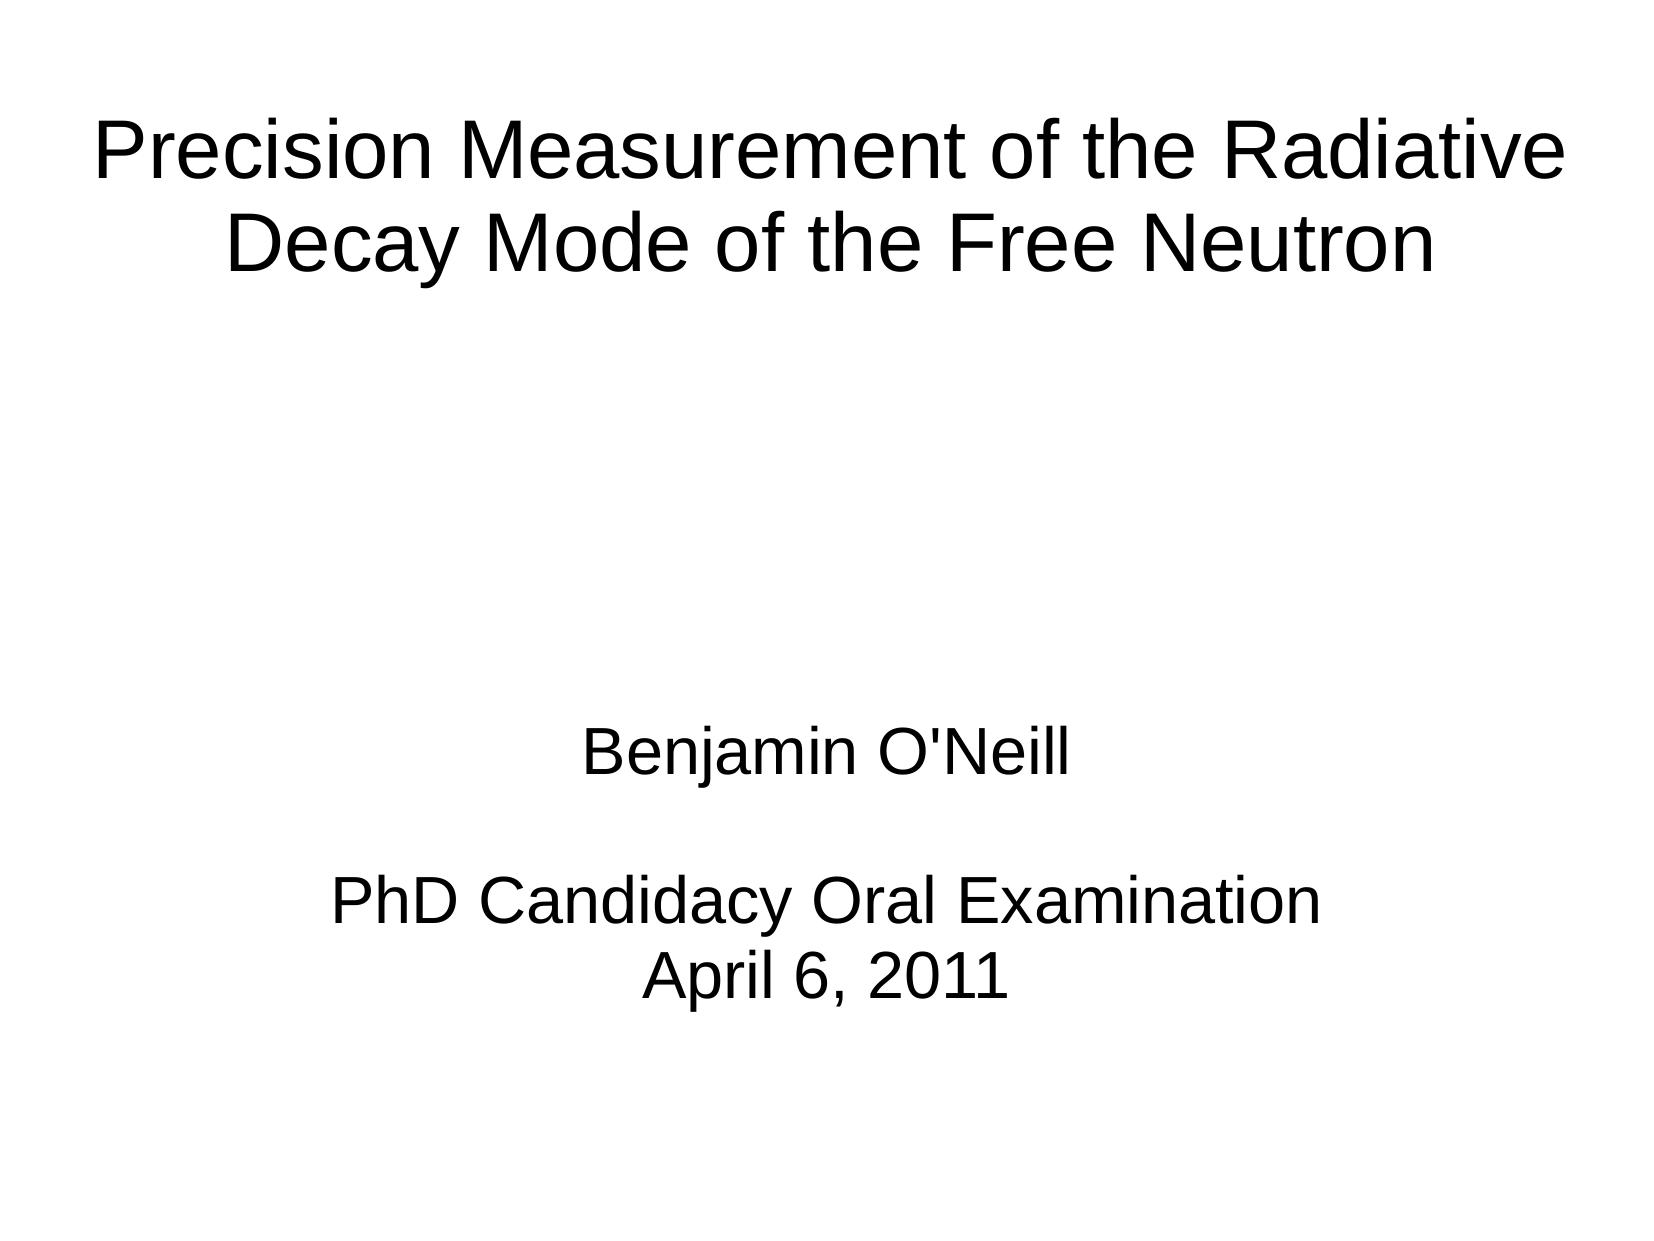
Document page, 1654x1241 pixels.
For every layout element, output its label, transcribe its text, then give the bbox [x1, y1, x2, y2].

title Precision Measurement of the Radiative Decay Mode of the Free Neutron [86, 92, 1576, 301]
subtitle Benjamin O'Neill PhD Candidacy Oral Examination April 6, 2011 [100, 560, 1554, 1241]
